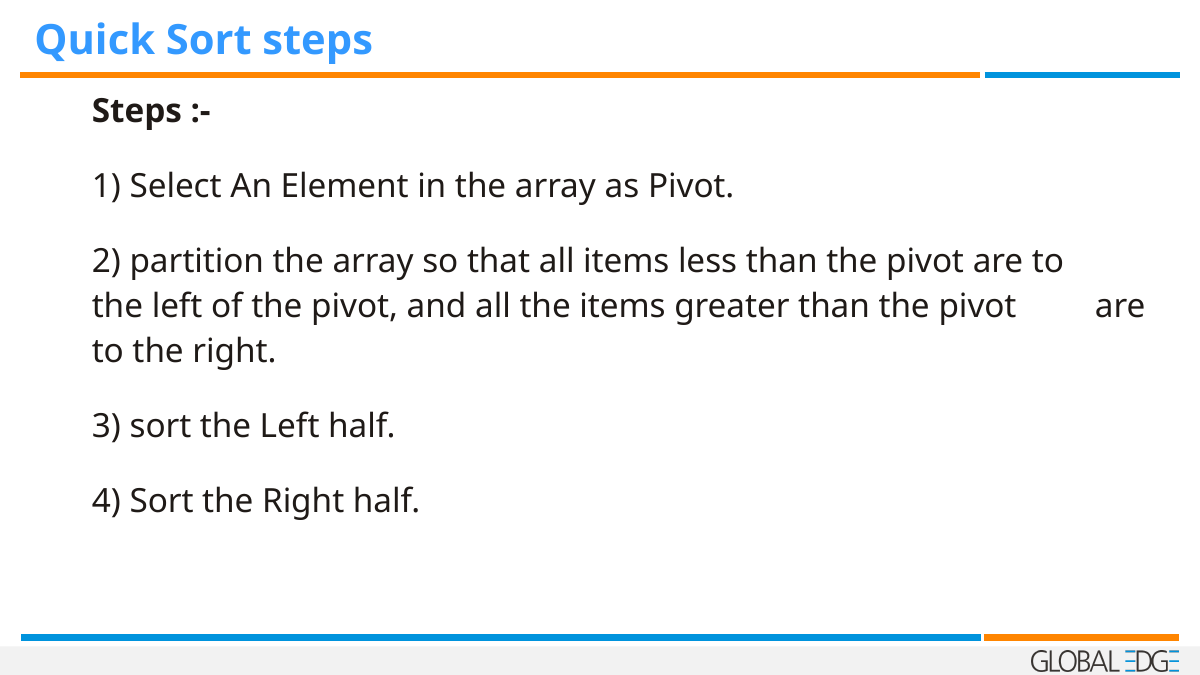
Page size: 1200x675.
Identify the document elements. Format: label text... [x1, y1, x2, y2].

picture [1031, 650, 1179, 672]
list Steps :- 1) Select An Element in the array as Pivot. 2) partition the array so that all items less than the pivot are to the left of the pivot, and all the items greater than the pivot are to the right. 3) sort the Left half. 4) Sort the Right half. [21, 86, 1182, 627]
title Quick Sort steps [23, 11, 1099, 65]
